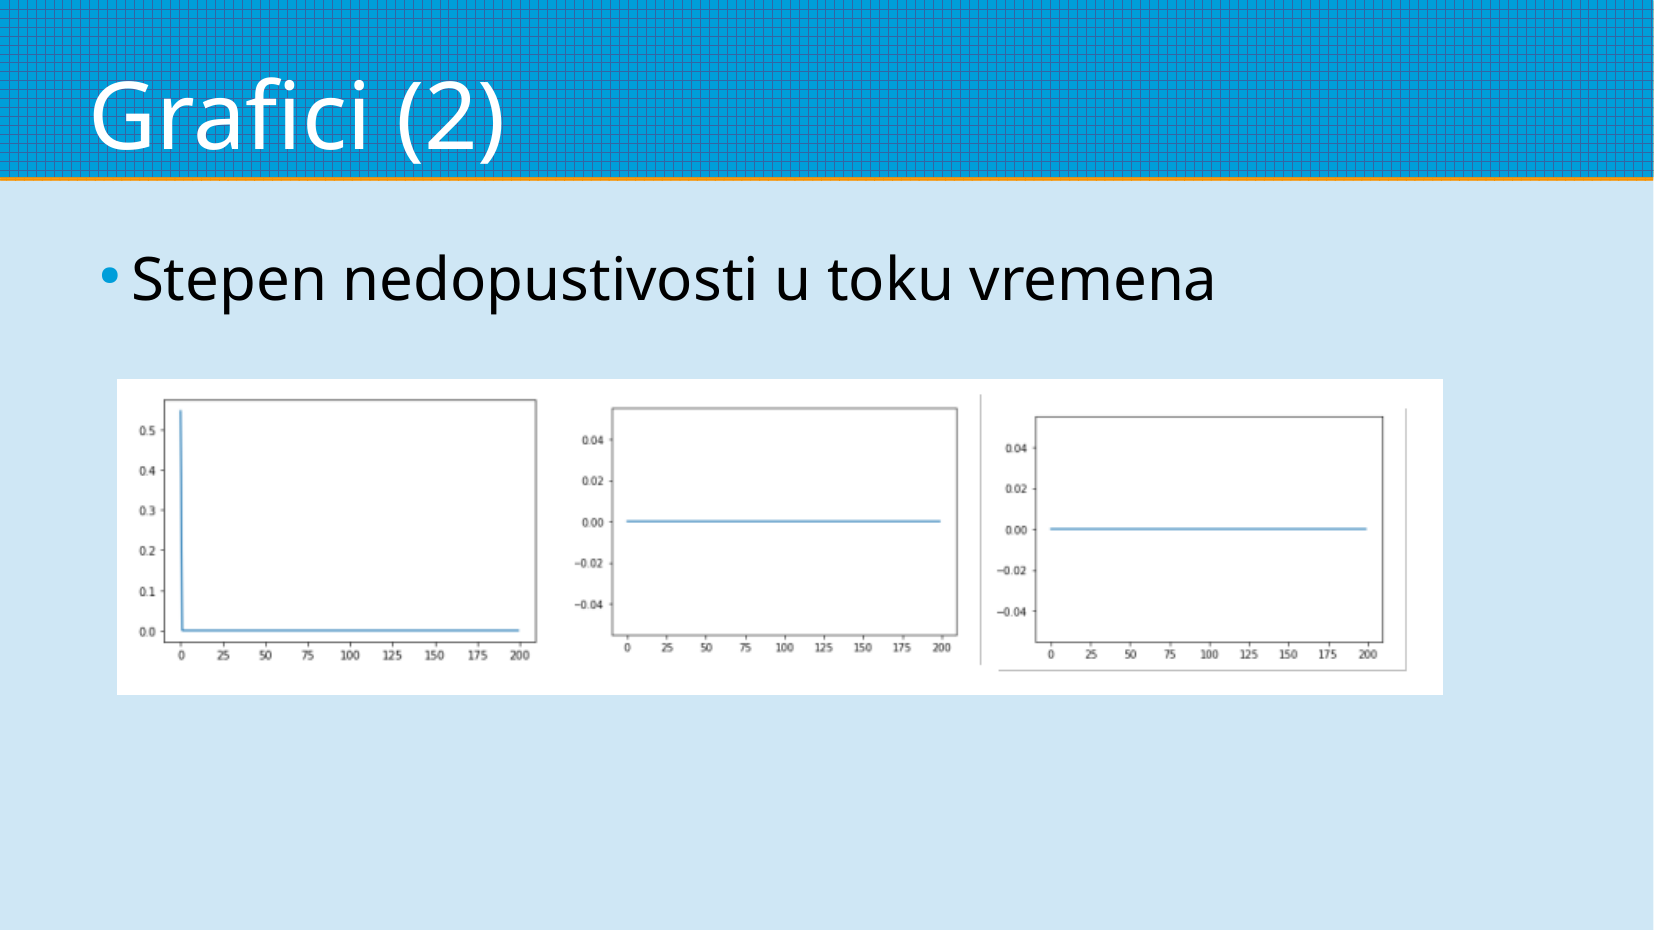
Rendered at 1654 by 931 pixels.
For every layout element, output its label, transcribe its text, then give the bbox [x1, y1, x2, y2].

title Grafici (2) [88, 14, 1565, 178]
picture [117, 379, 1443, 695]
list Stepen nedopustivosti u toku vremena [88, 236, 1238, 376]
